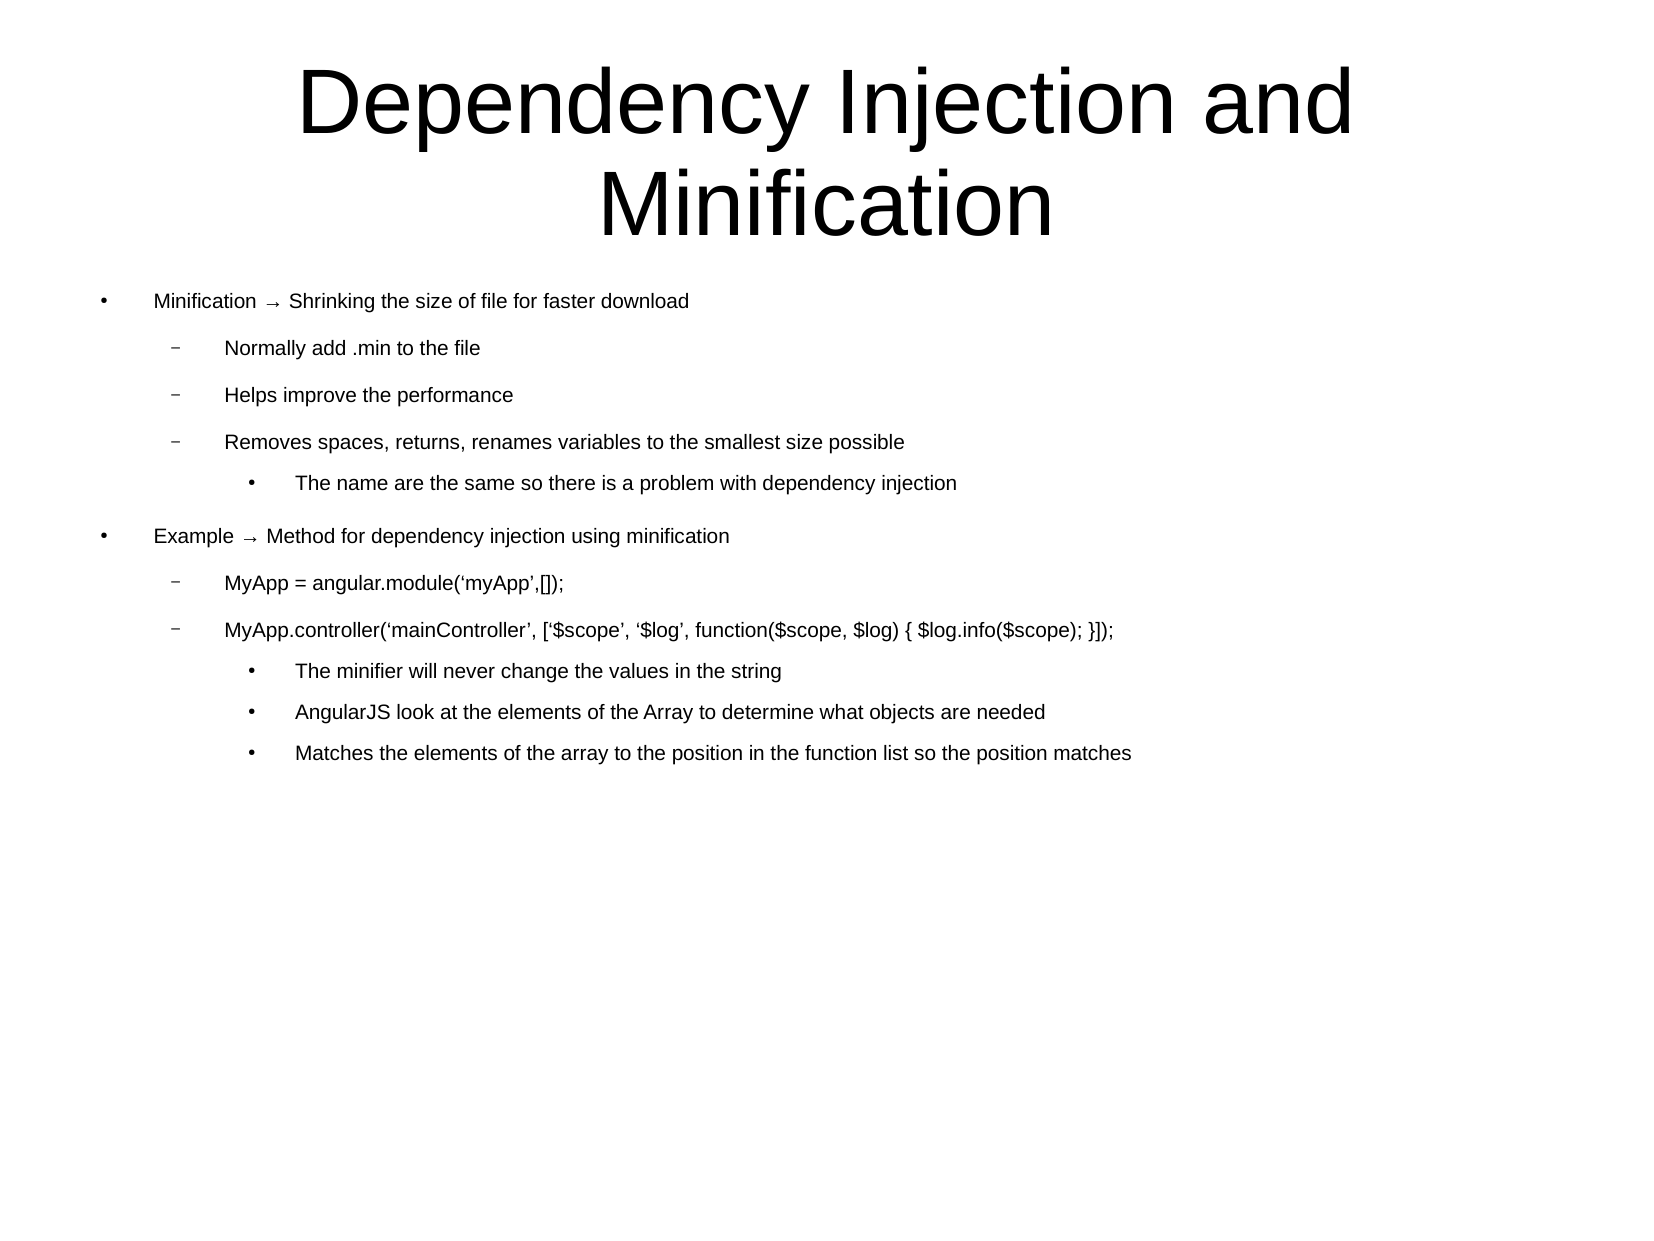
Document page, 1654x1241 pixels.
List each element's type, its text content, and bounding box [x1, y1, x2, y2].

list Minification → Shrinking the size of file for faster download Normally add .min to the file Helps improve the performance Removes spaces, returns, renames variables to the smallest size possible The name are the same so there is a problem with dependency injection Example → Method for dependency injection using minification MyApp = angular.module(‘myApp’,[]); MyApp.controller(‘mainController’, [‘$scope’, ‘$log’, function($scope, $log) { $log.info($scope); }]); The minifier will never change the values in the string AngularJS look at the elements of the Array to determine what objects are needed Matches the elements of the array to the position in the function list so the position matches [82, 290, 1571, 1010]
title Dependency Injection and Minification [82, 49, 1571, 257]
